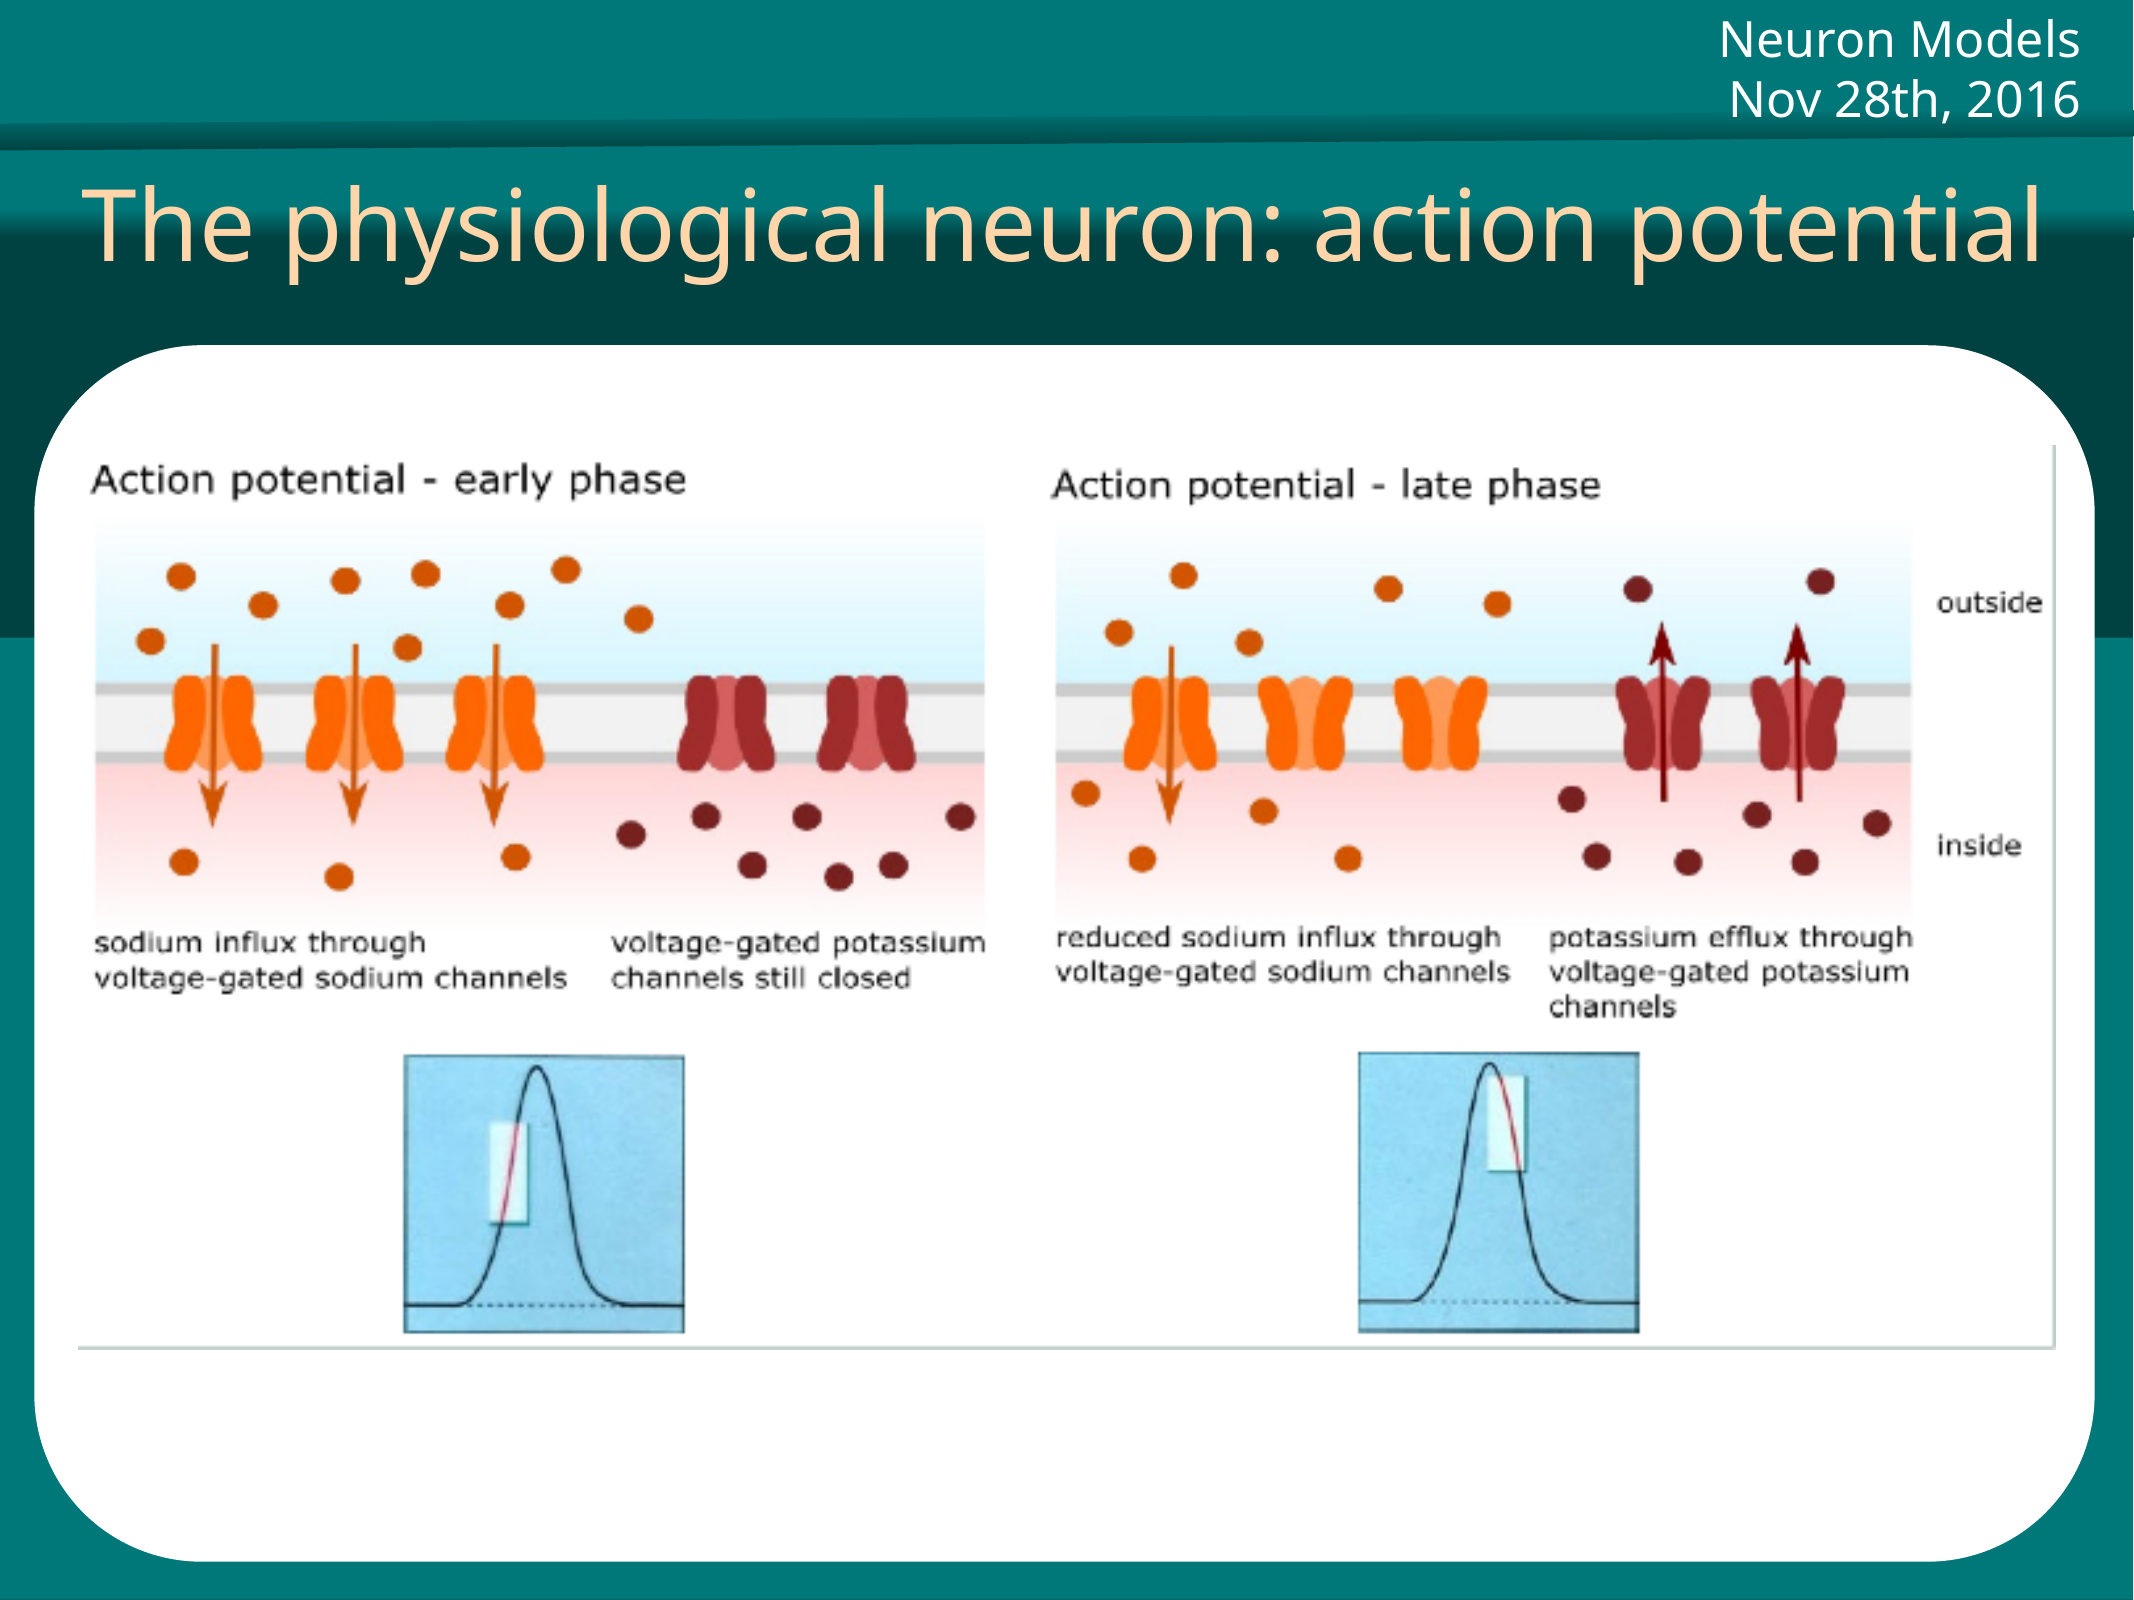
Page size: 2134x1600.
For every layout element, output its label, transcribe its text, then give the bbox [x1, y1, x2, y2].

text_box The physiological neuron: action potential [32, 130, 2097, 314]
text_box Neuron Models Nov 28th, 2016 [443, 1, 2090, 130]
picture [78, 445, 2056, 1351]
